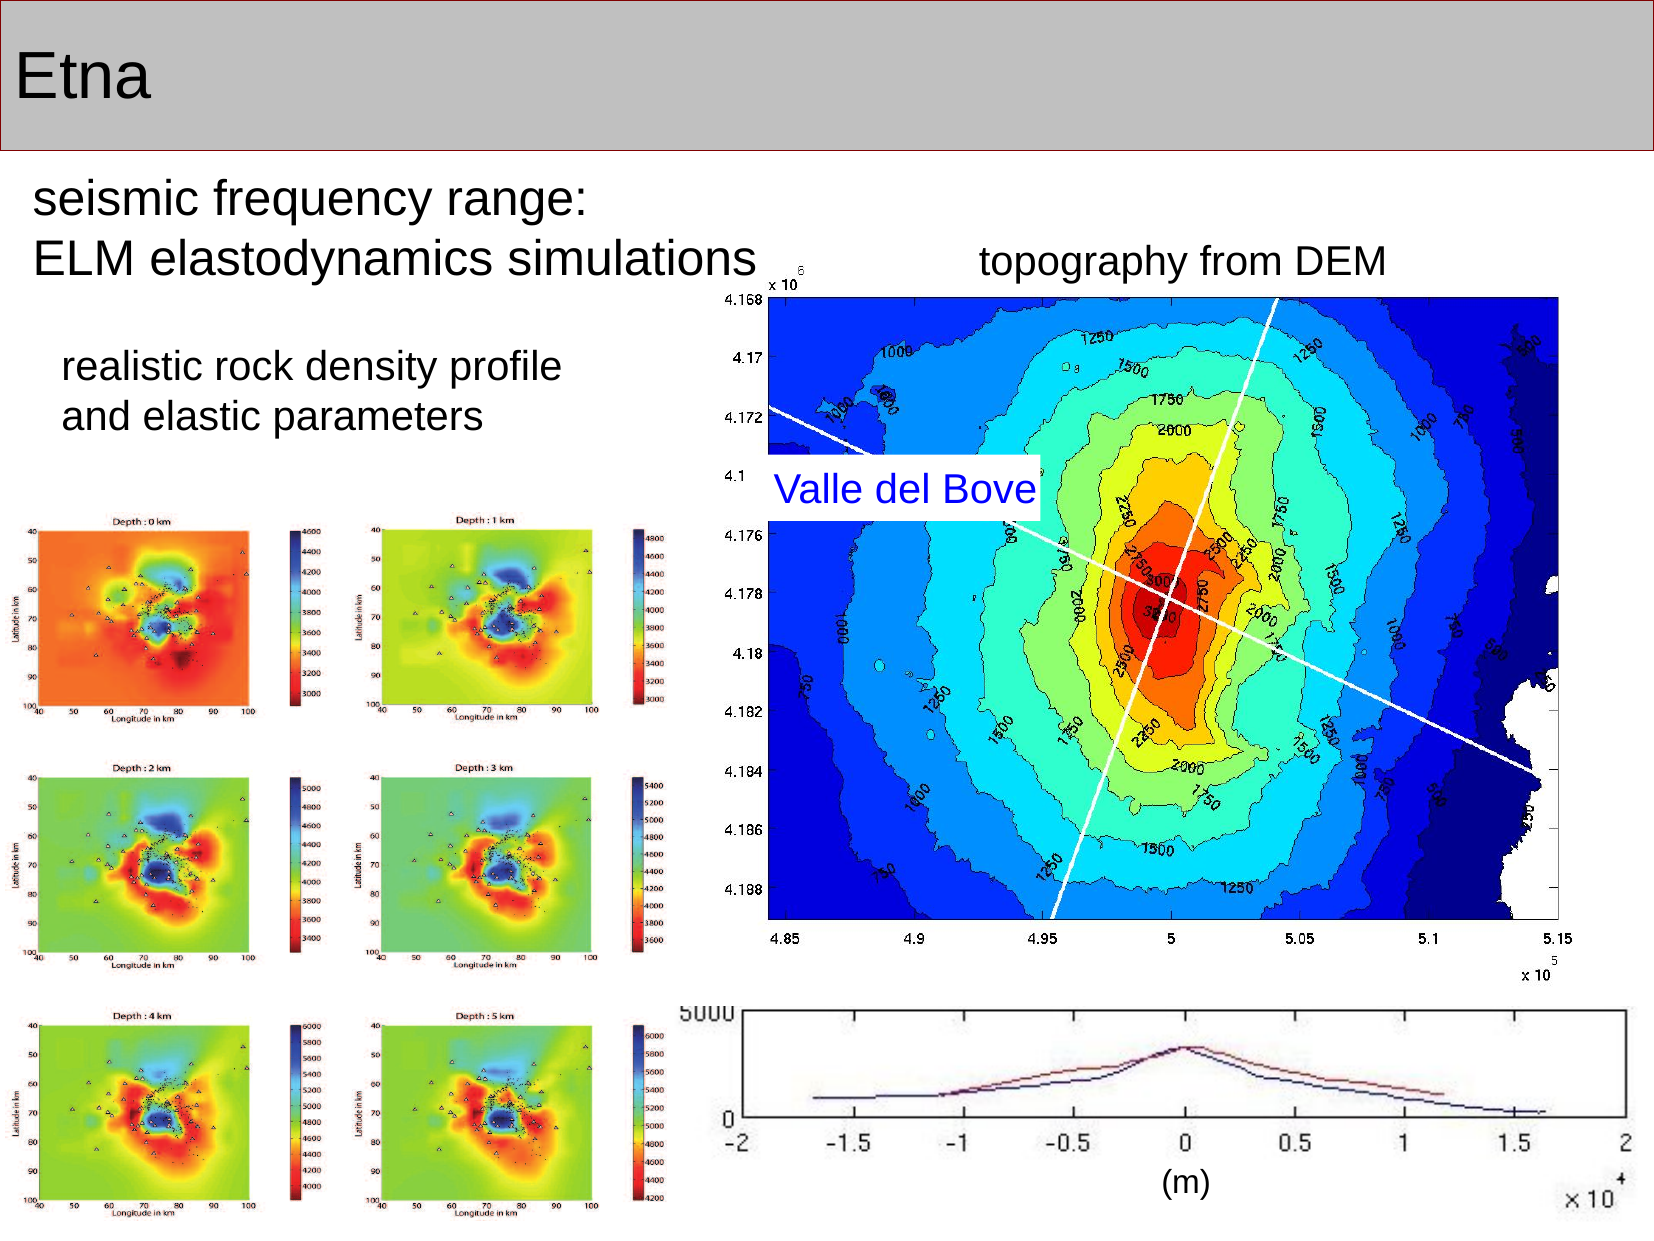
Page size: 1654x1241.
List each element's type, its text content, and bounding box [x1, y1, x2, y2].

text_box (m) [1146, 1156, 1226, 1209]
picture [5, 239, 1654, 1226]
text_box seismic frequency range: ELM elastodynamics simulations [0, 154, 1612, 226]
picture [635, 262, 642, 272]
picture [635, 251, 642, 259]
text_box realistic rock density profile and elastic parameters [31, 331, 620, 459]
text_box topography from DEM [949, 226, 1403, 292]
text_box Etna [0, 0, 1654, 151]
text_box Valle del Bove [744, 454, 1041, 521]
